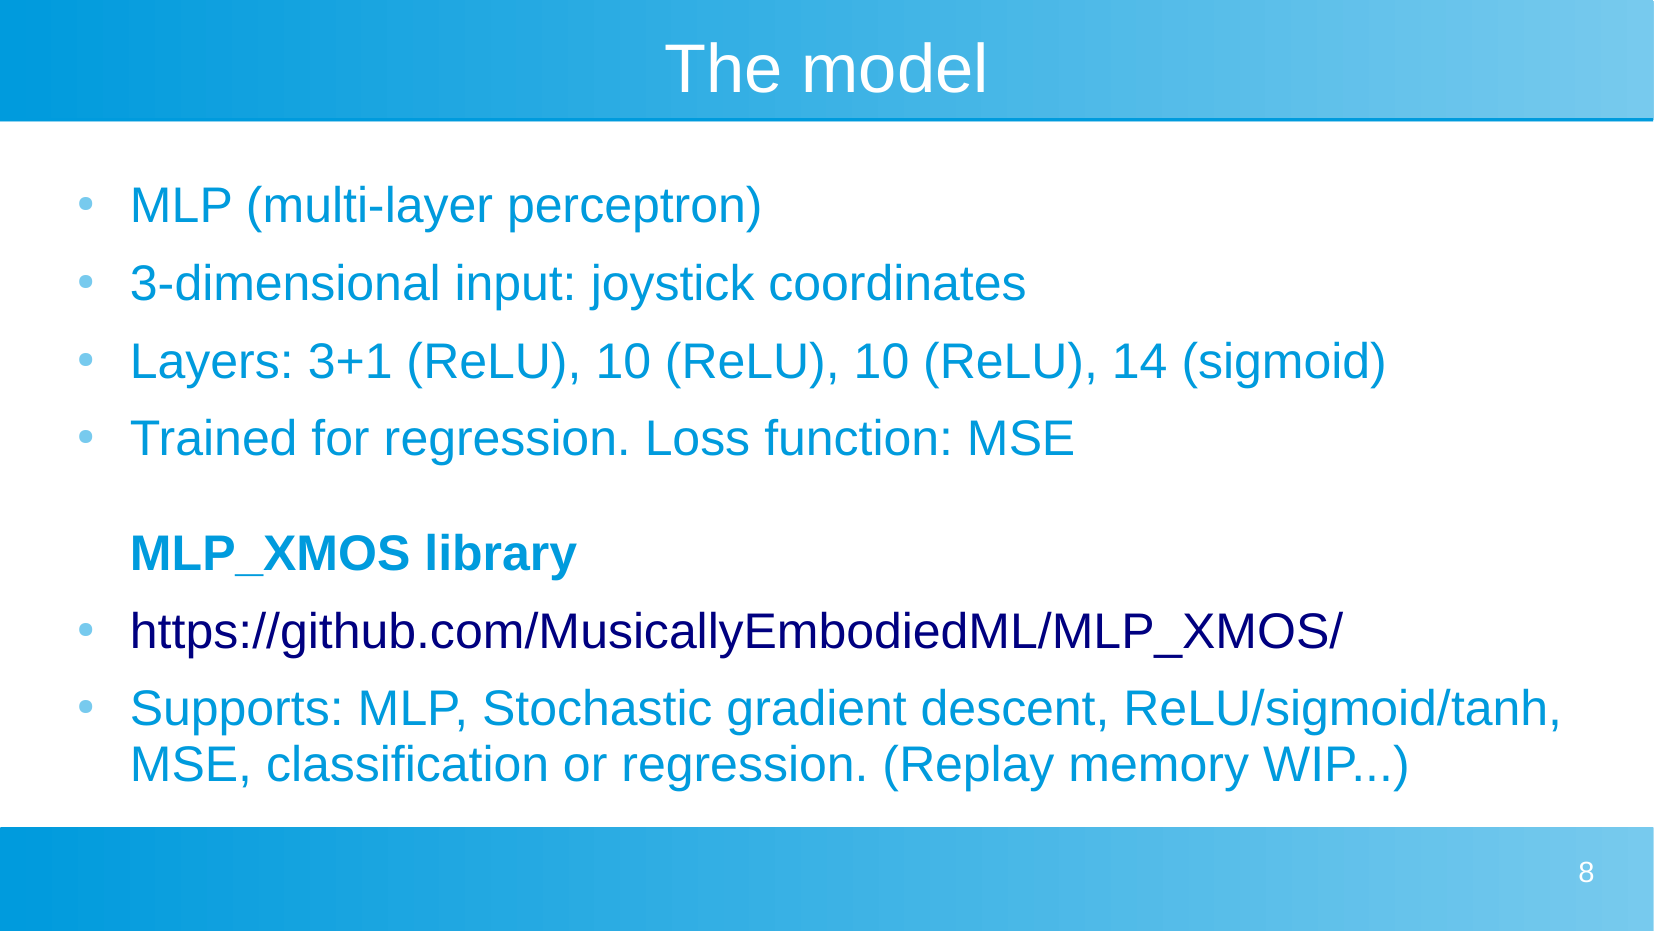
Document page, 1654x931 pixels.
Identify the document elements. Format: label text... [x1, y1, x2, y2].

list MLP_XMOS library https://github.com/MusicallyEmbodiedML/MLP_XMOS/ Supports: MLP, Stochastic gradient descent, ReLU/sigmoid/tanh, MSE, classification or regression. (Replay memory WIP...) [59, 525, 1595, 807]
title The model [59, 29, 1595, 108]
list MLP (multi-layer perceptron) 3-dimensional input: joystick coordinates Layers: 3+1 (ReLU), 10 (ReLU), 10 (ReLU), 14 (sigmoid) Trained for regression. Loss function: MSE [59, 177, 1595, 459]
